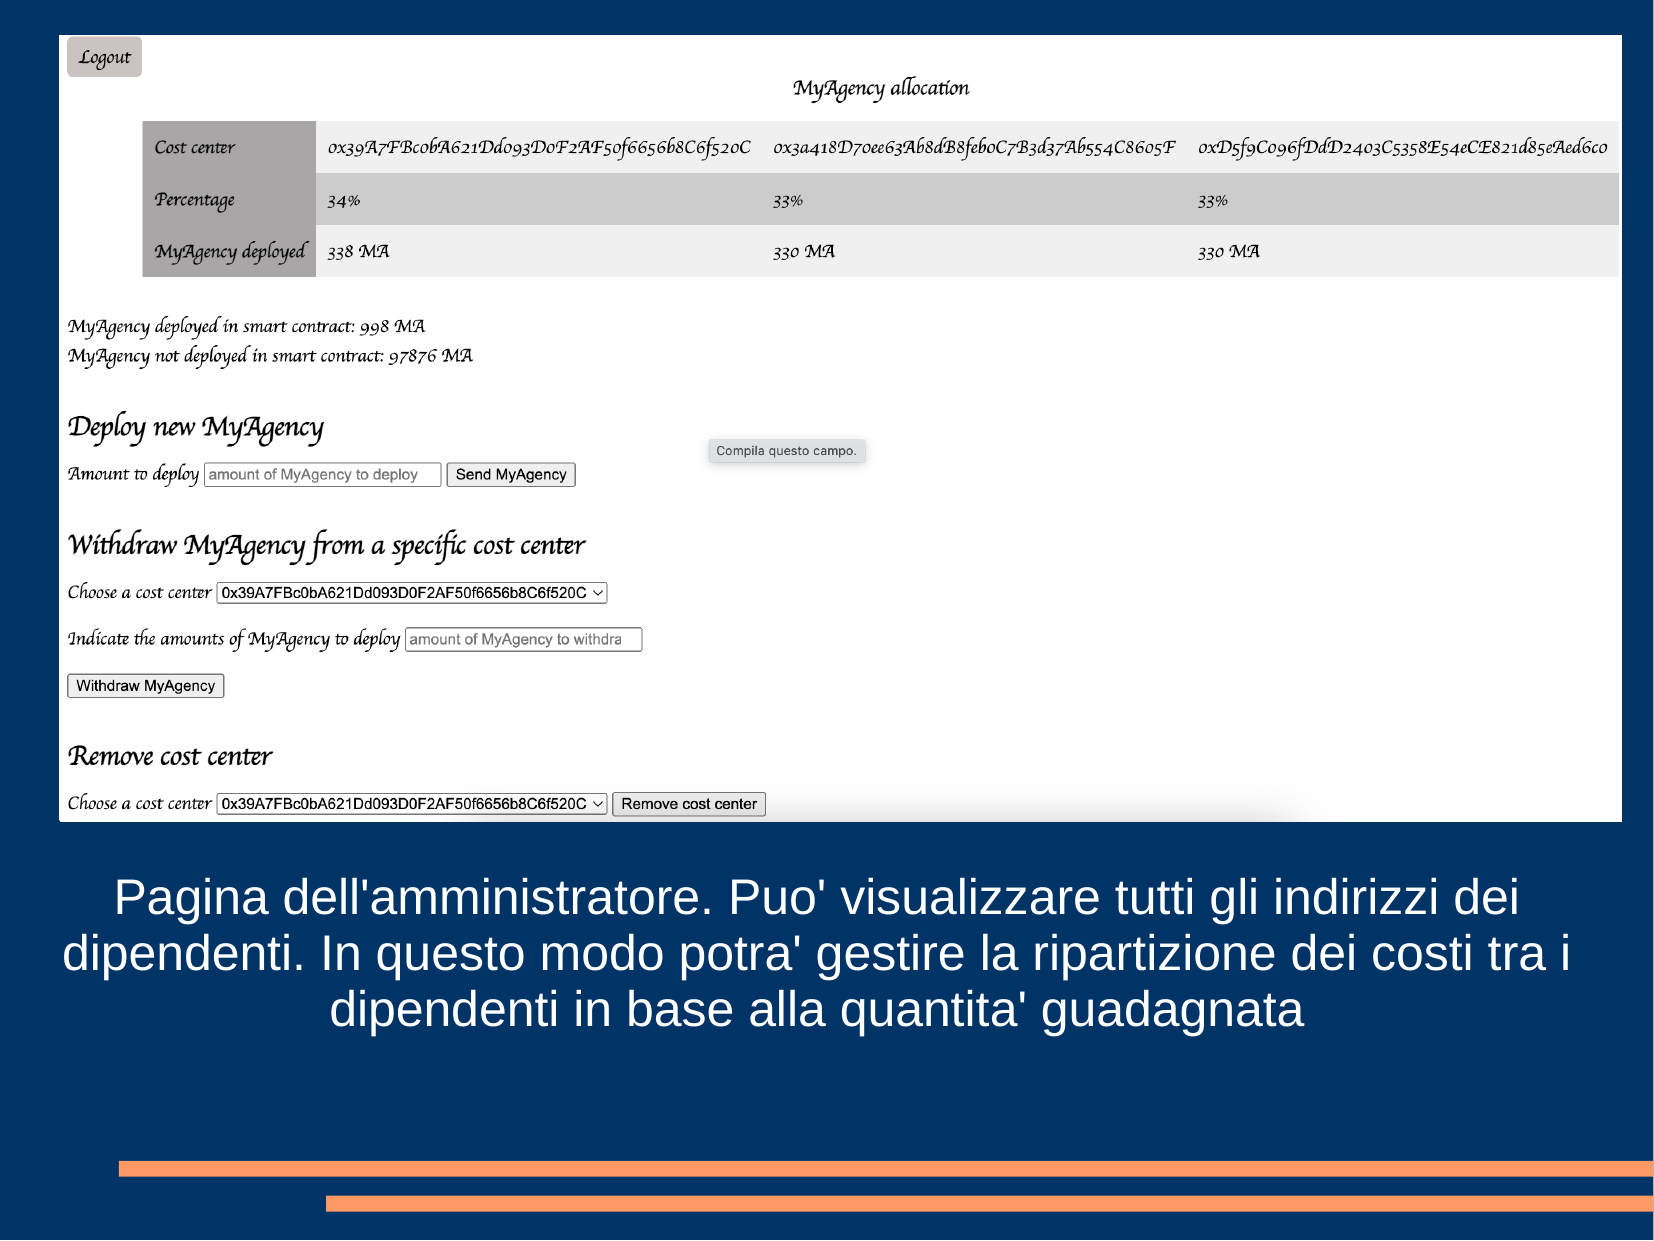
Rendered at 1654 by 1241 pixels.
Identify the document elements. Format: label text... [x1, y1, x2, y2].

text_box Pagina dell'amministratore. Puo' visualizzare tutti gli indirizzi dei dipendenti. In questo modo potra' gestire la ripartizione dei costi tra i dipendenti in base alla quantita' guadagnata [47, 862, 1630, 1111]
picture [59, 35, 1622, 822]
